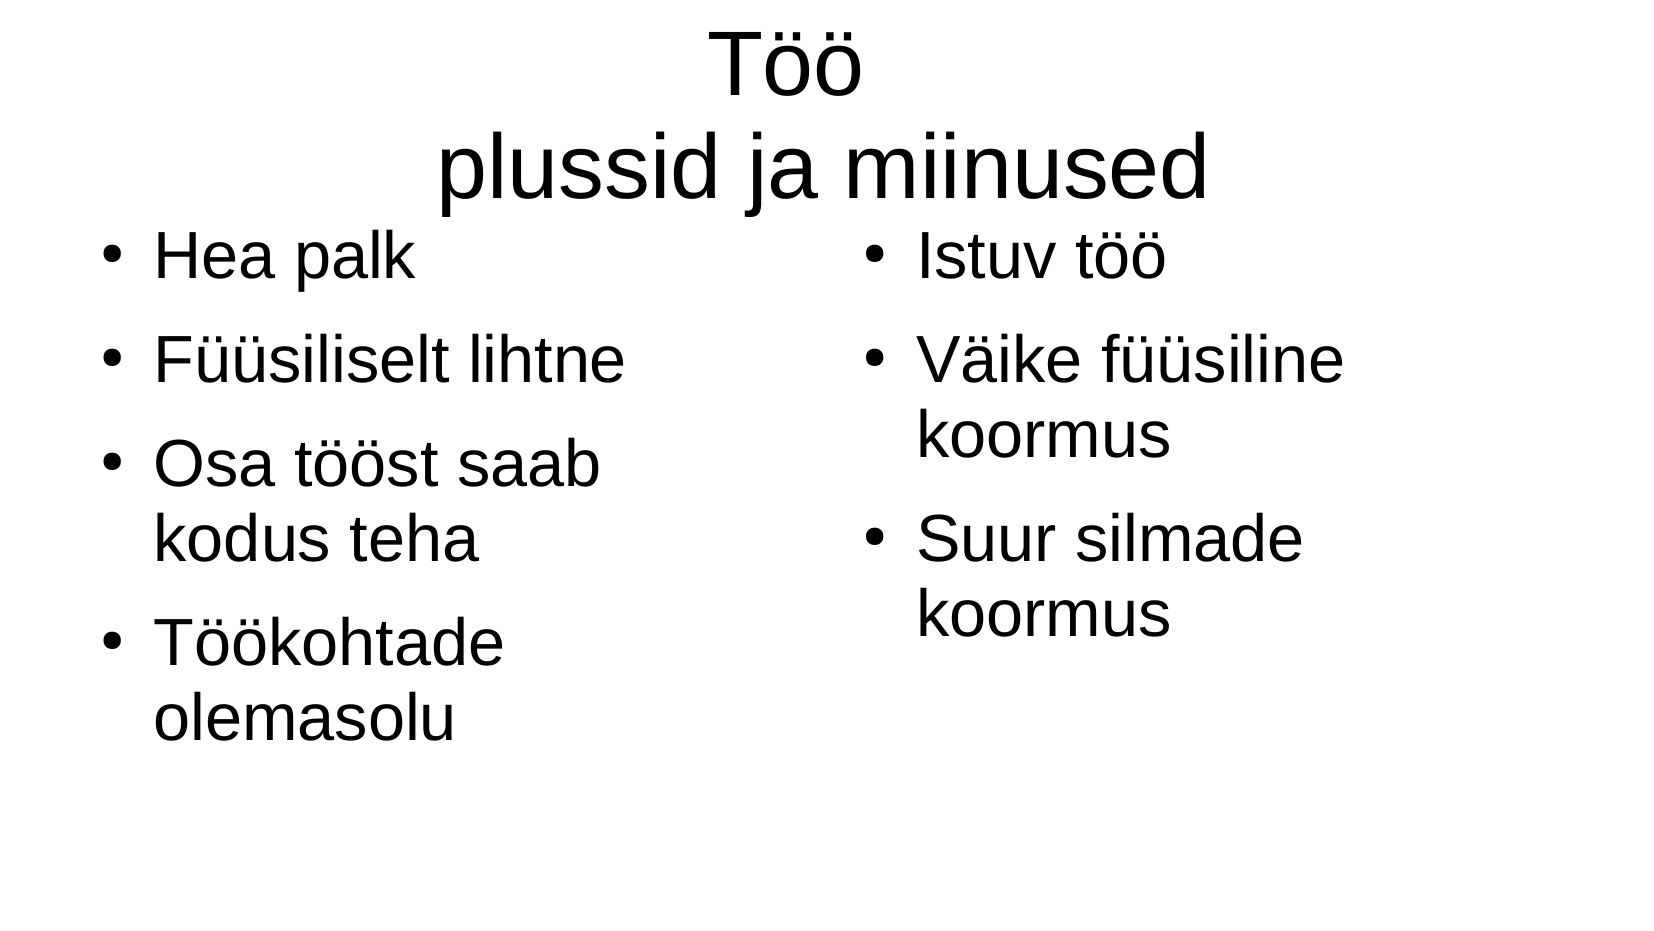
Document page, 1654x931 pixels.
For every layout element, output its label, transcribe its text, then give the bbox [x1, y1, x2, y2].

list Istuv töö Väike füüsiline koormus Suur silmade koormus [845, 217, 1572, 758]
list Hea palk Füüsiliselt lihtne Osa tööst saab kodus teha Töökohtade olemasolu [82, 217, 727, 758]
title Töö plussid ja miinused [77, 12, 1572, 218]
